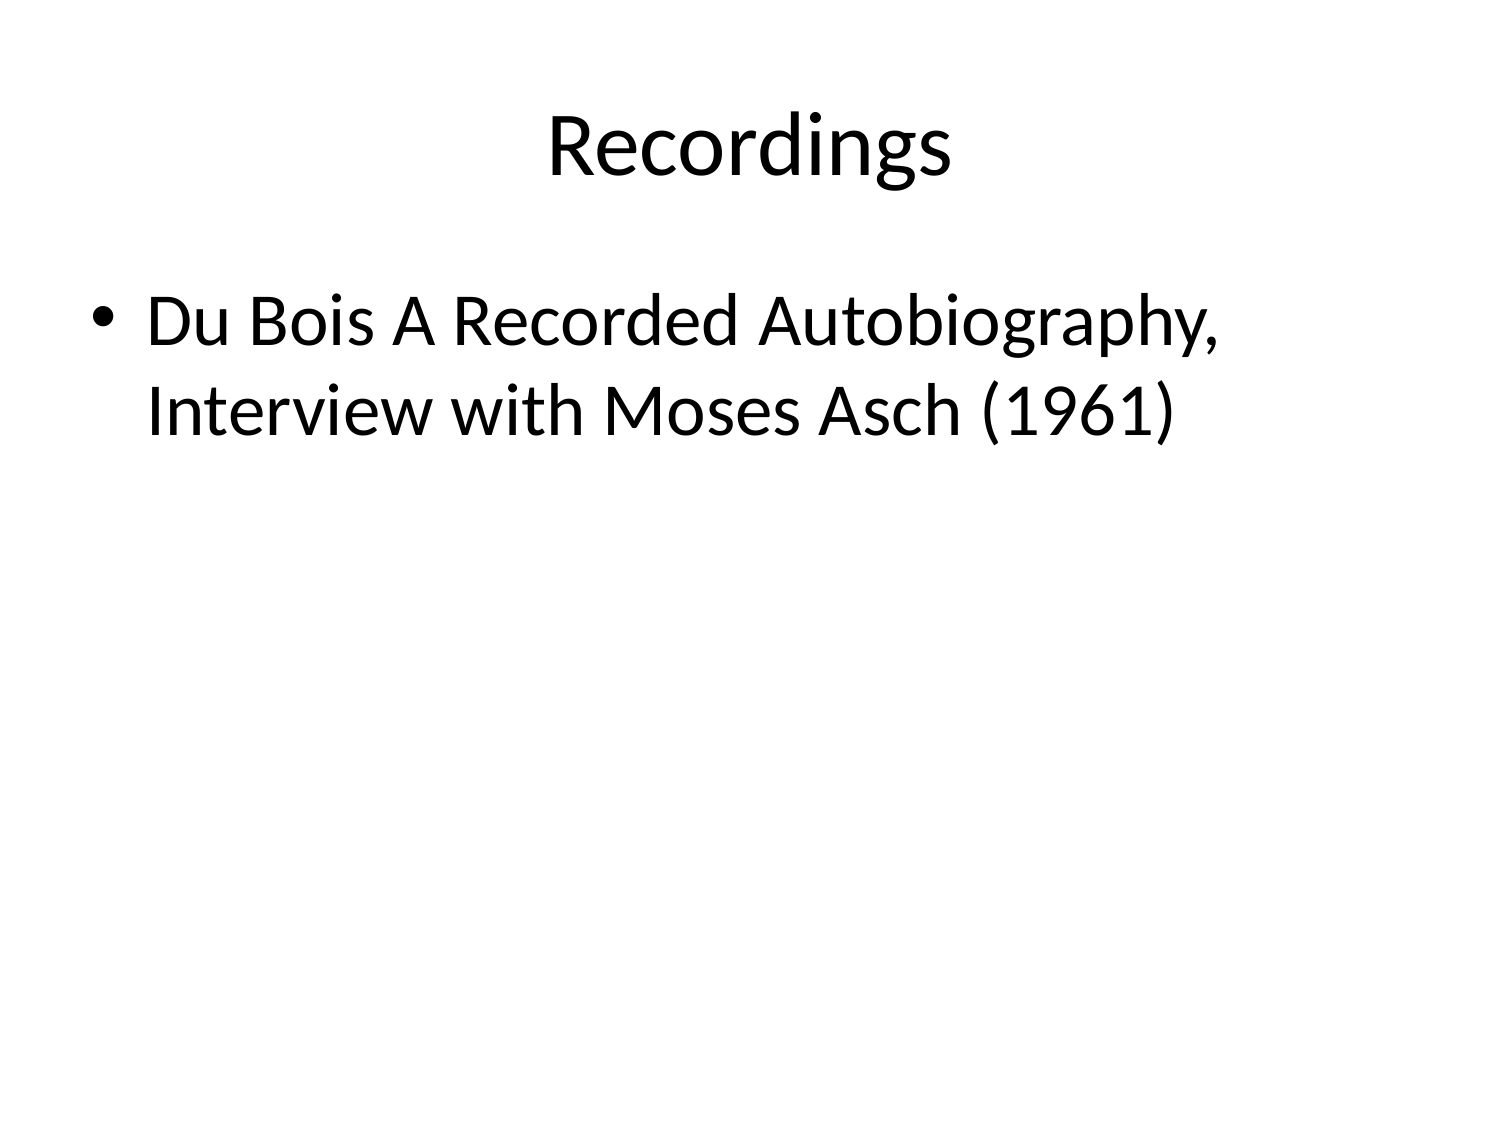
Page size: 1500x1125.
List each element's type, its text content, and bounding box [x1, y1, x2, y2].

title Recordings [75, 45, 1425, 233]
list Du Bois A Recorded Autobiography, Interview with Moses Asch (1961) [75, 262, 1425, 1005]
